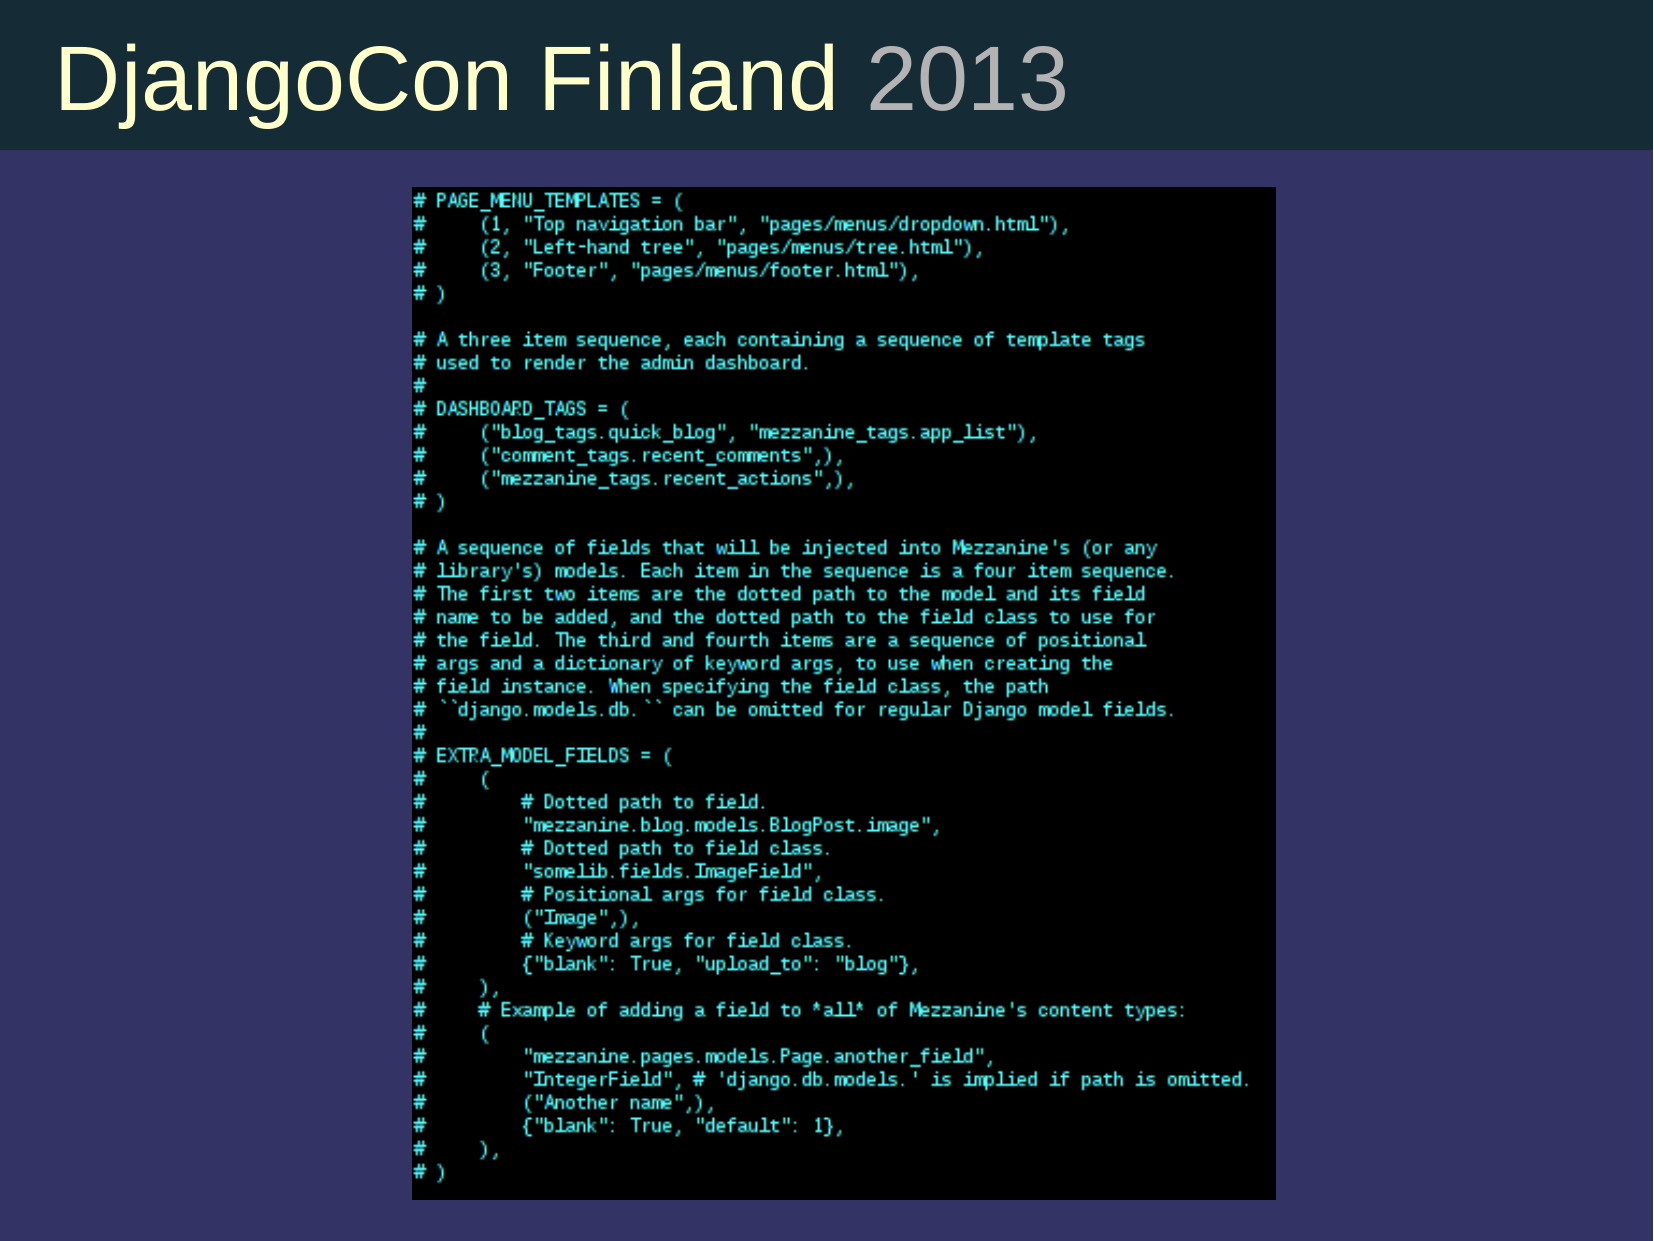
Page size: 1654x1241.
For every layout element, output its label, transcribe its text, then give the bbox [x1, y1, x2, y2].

picture [412, 187, 1276, 1201]
text_box [0, 0, 1653, 151]
title DjangoCon Finland 2013 [37, 0, 1088, 131]
